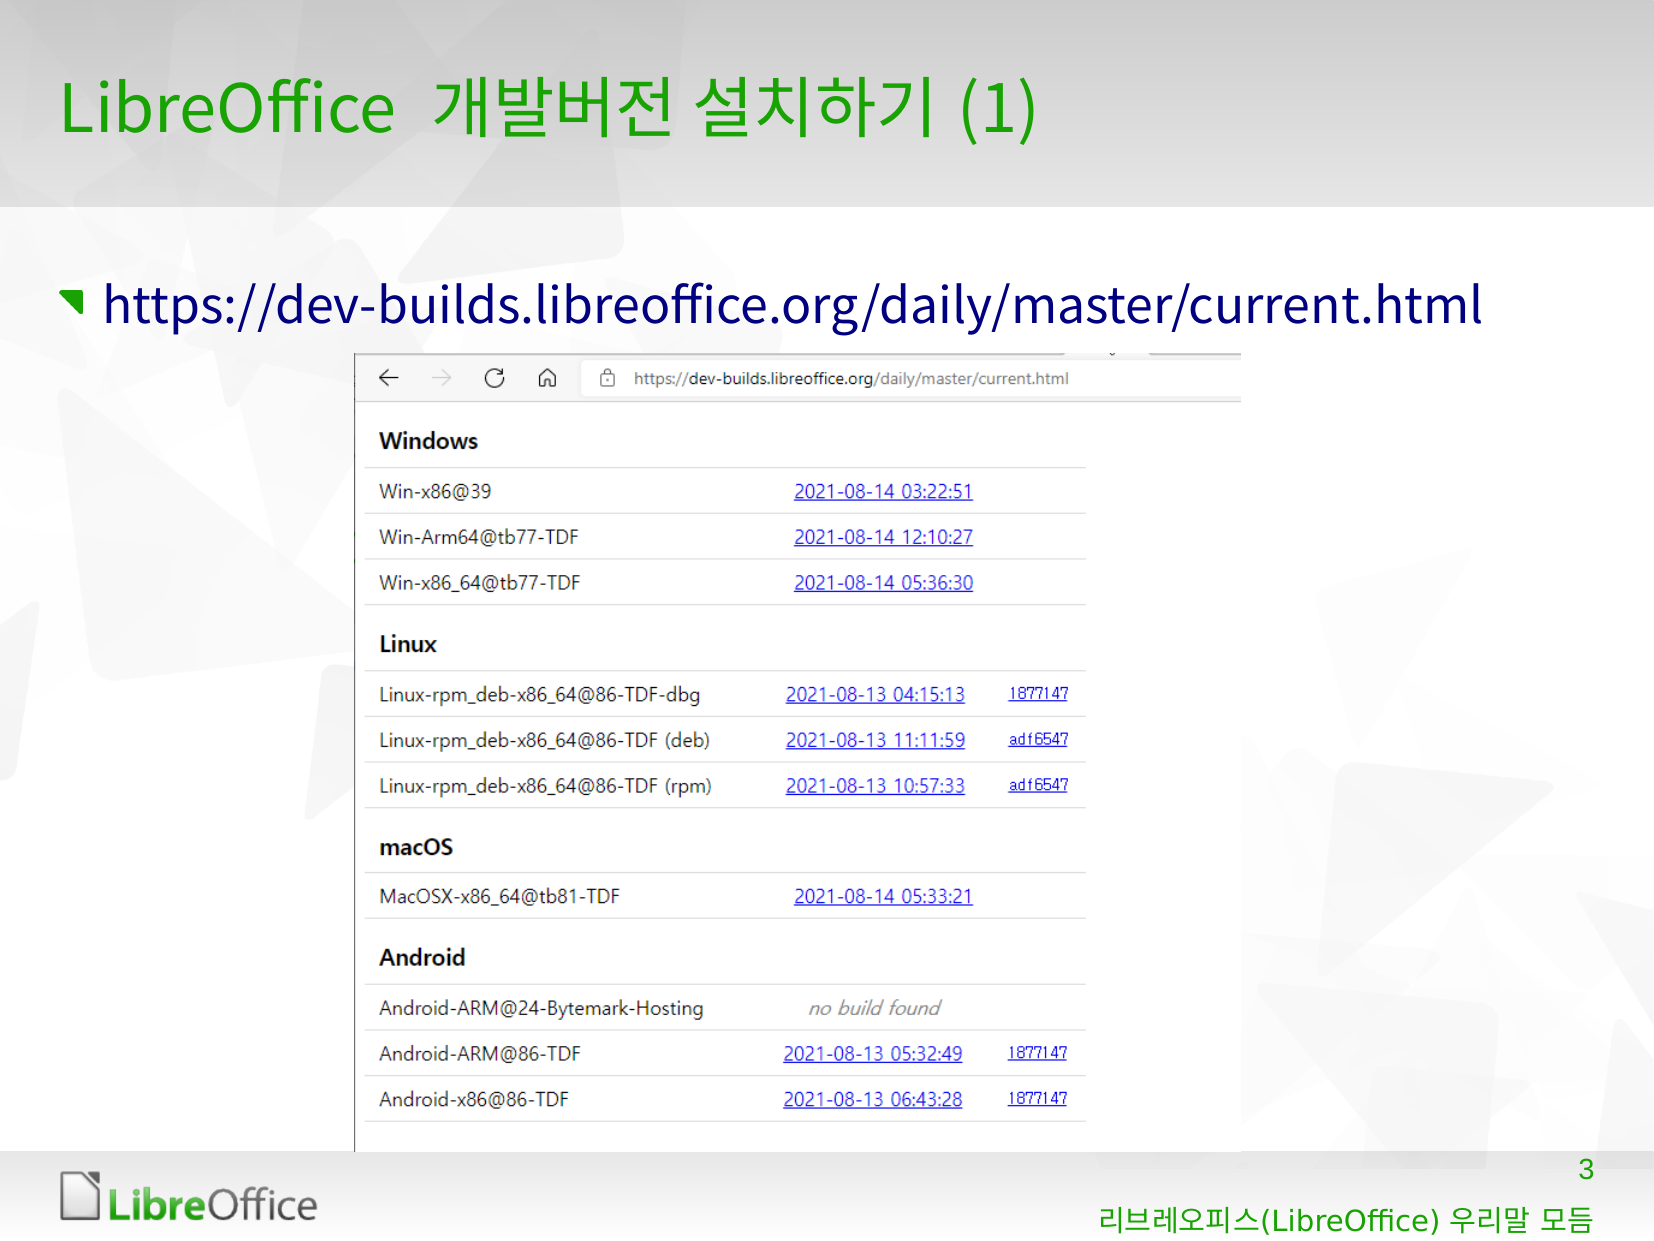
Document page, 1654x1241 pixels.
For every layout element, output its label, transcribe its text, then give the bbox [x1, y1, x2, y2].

picture [354, 353, 1654, 1169]
title LibreOffice 개발버전 설치하기(1) [59, 29, 1595, 178]
picture [41, 1152, 337, 1240]
picture [0, 0, 783, 931]
list https://dev-builds.libreoffice.org/daily/master/current.html [59, 265, 1595, 986]
